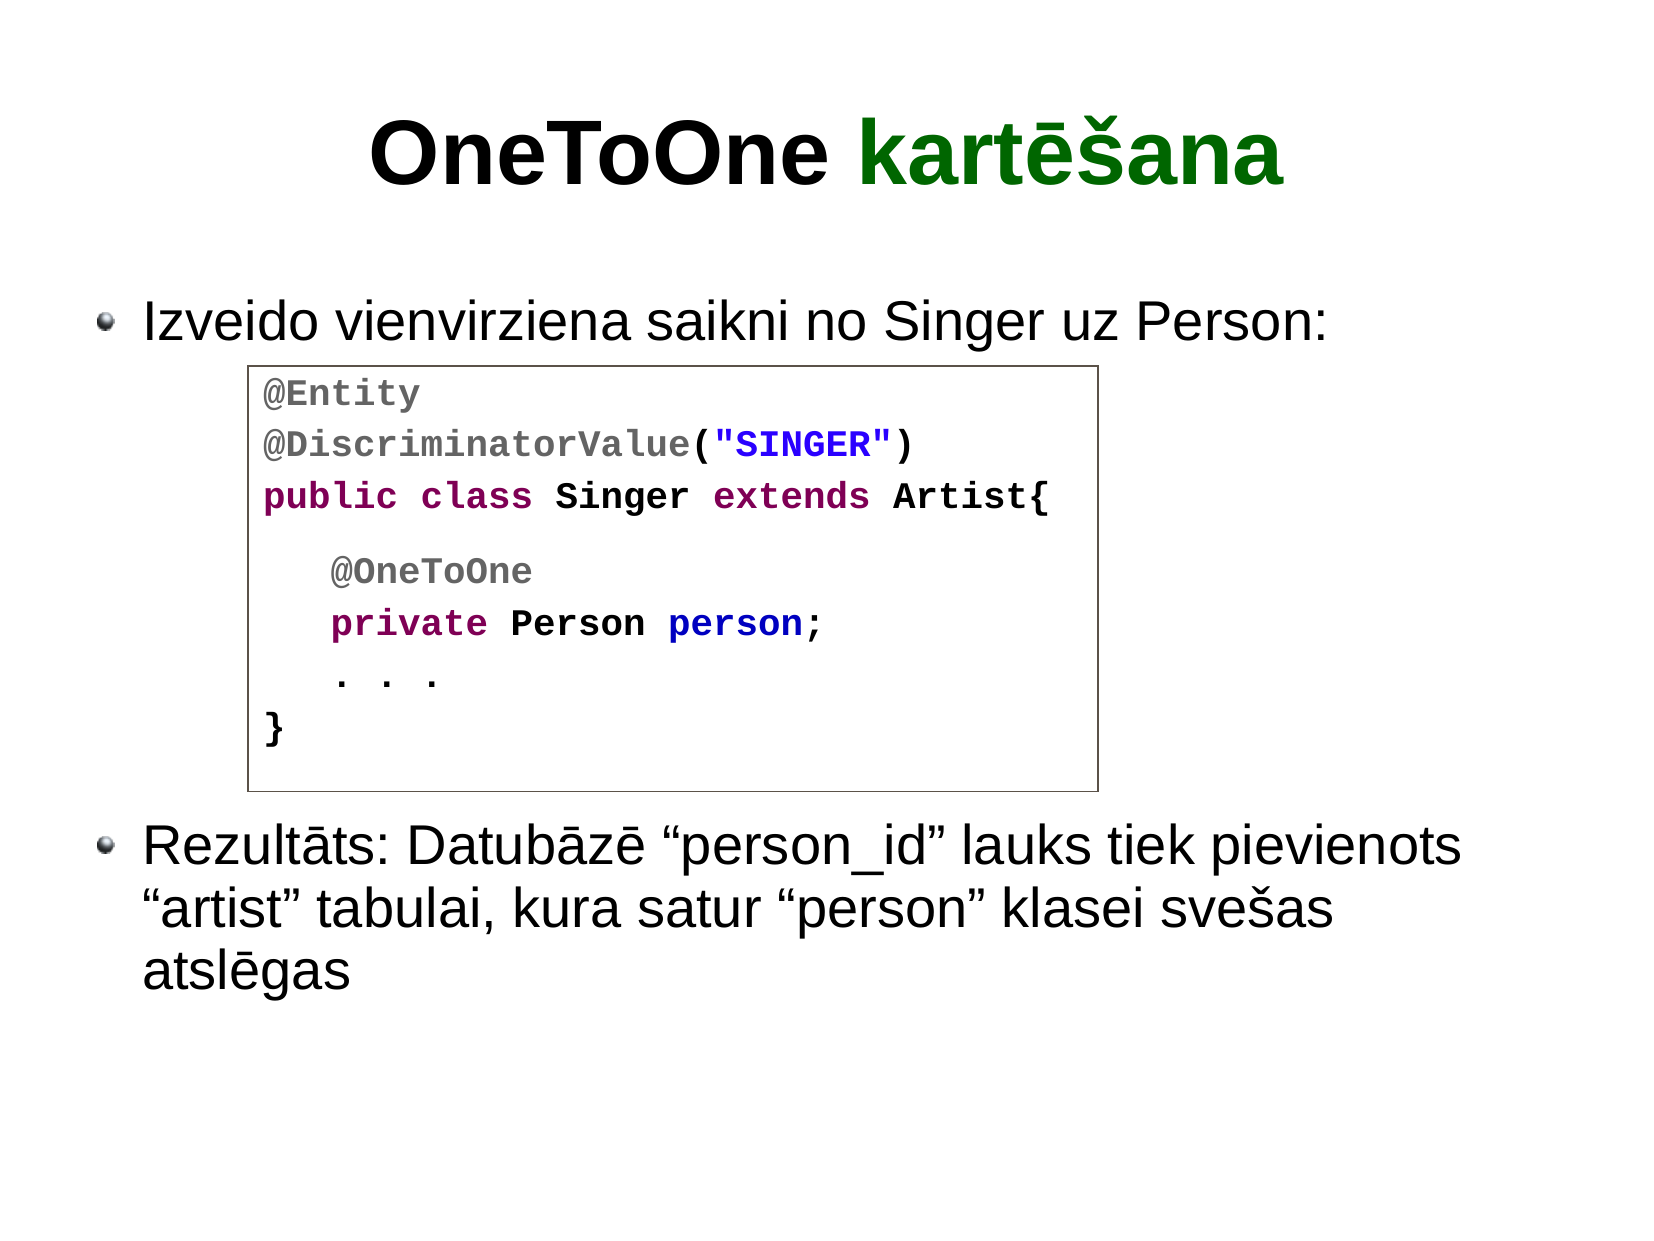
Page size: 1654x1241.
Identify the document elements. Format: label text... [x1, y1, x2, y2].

list Izveido vienvirziena saikni no Singer uz Person: Rezultāts: Datubāzē “person_id” lauks tiek pievienots “artist” tabulai, kura satur “person” klasei svešas atslēgas [82, 290, 1538, 1010]
list @Entity @DiscriminatorValue("SINGER") public class Singer extends Artist{ @OneToOne private Person person; . . . } [248, 366, 1099, 792]
title OneToOne kartēšana [82, 49, 1571, 257]
